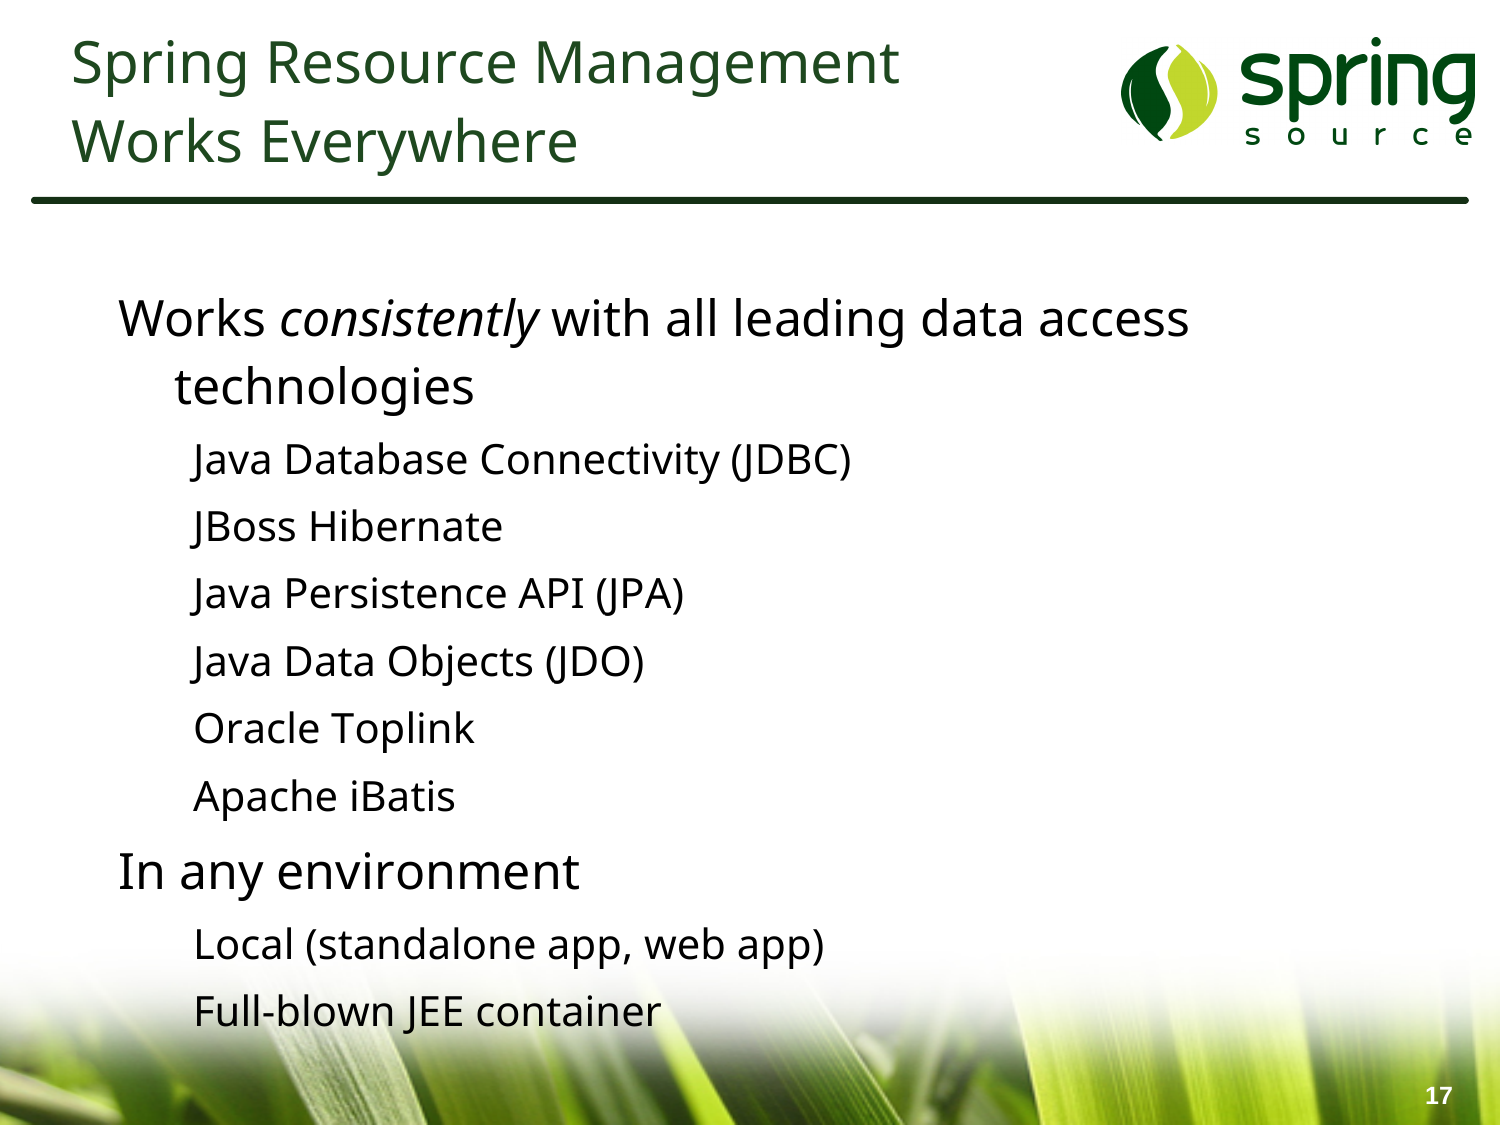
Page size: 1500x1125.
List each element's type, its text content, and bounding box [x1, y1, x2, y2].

picture [0, 944, 1500, 1125]
picture [1121, 37, 1475, 145]
list Works consistently with all leading data access technologies Java Database Connectivity (JDBC) JBoss Hibernate Java Persistence API (JPA) Java Data Objects (JDO) Oracle Toplink Apache iBatis In any environment Local (standalone app, web app) Full-blown JEE container [103, 275, 1394, 974]
title Spring Resource Management Works Everywhere [56, 13, 1089, 176]
